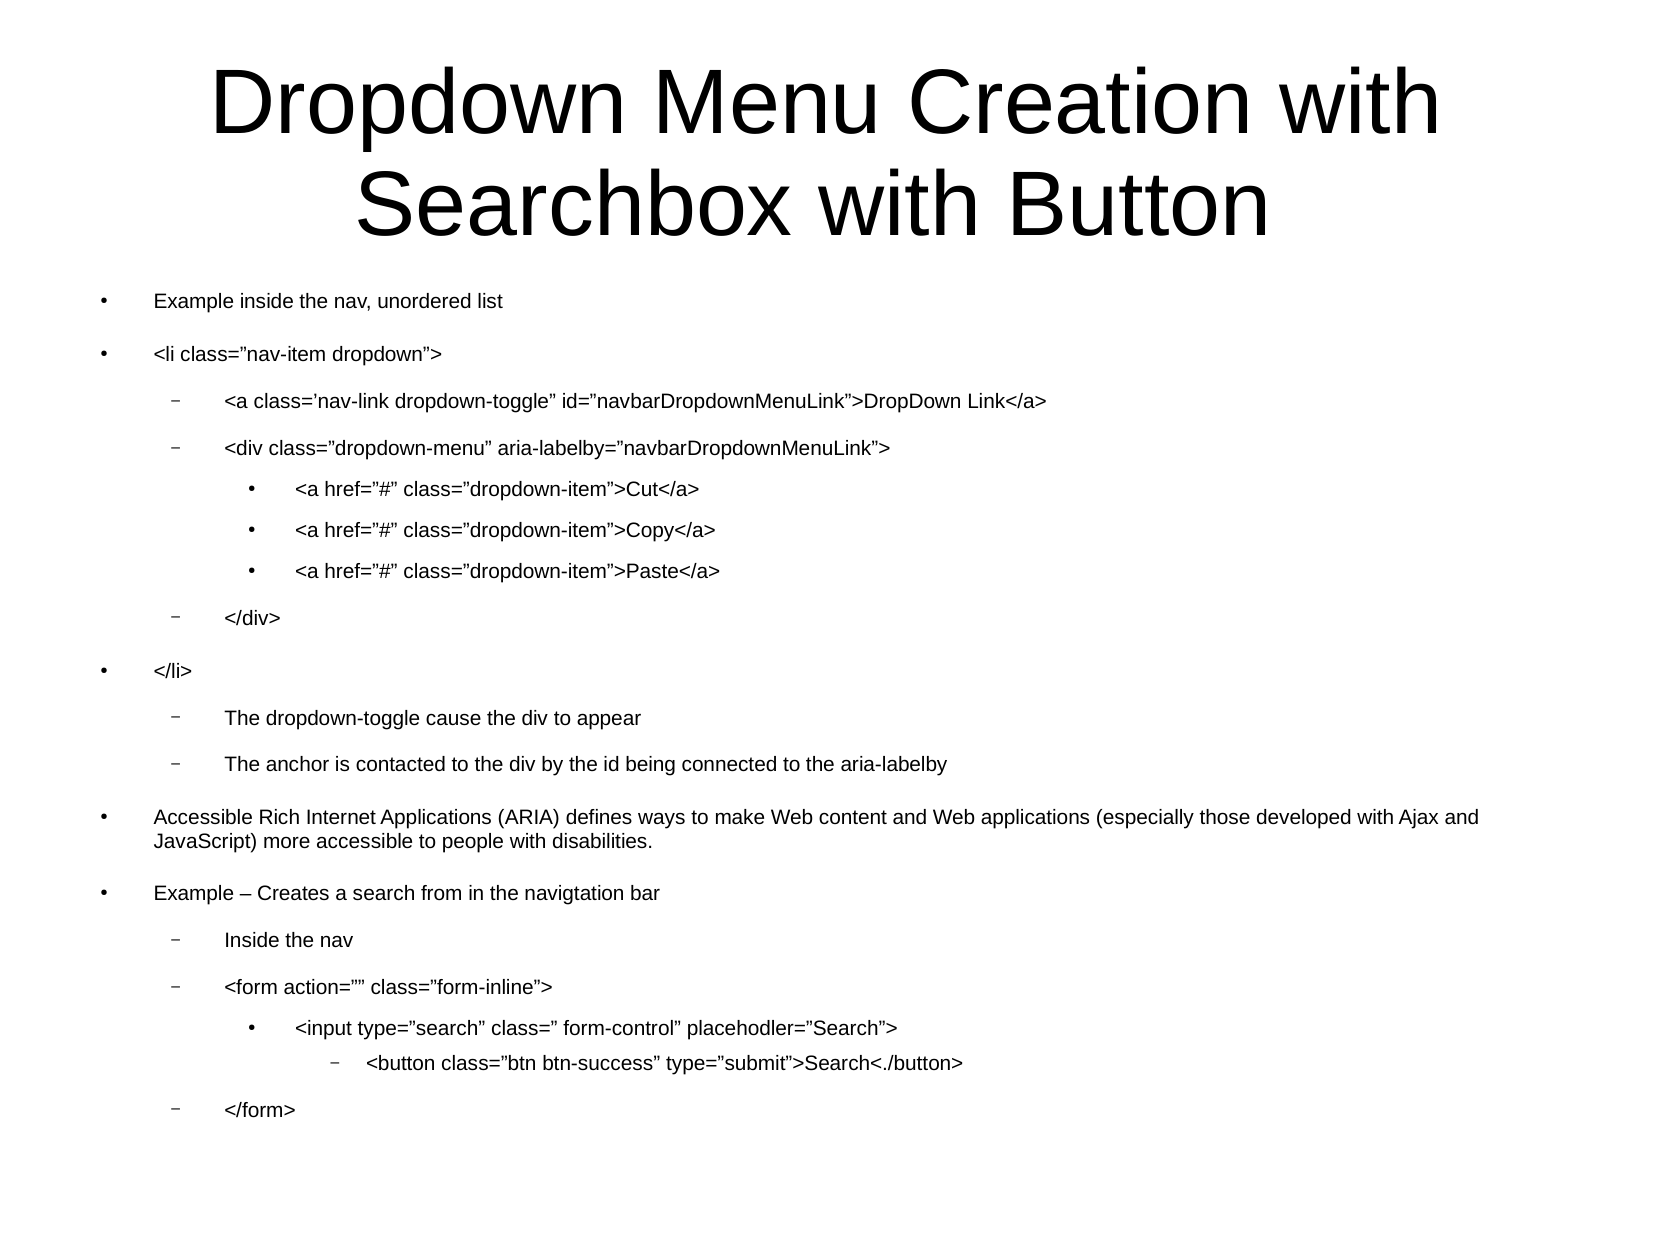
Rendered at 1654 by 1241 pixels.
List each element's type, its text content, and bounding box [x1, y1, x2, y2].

title Dropdown Menu Creation with Searchbox with Button [82, 49, 1571, 257]
list Example inside the nav, unordered list <li class=”nav-item dropdown”> <a class=’nav-link dropdown-toggle” id=”navbarDropdownMenuLink”>DropDown Link</a> <div class=”dropdown-menu” aria-labelby=”navbarDropdownMenuLink”> <a href=”#” class=”dropdown-item”>Cut</a> <a href=”#” class=”dropdown-item”>Copy</a> <a href=”#” class=”dropdown-item”>Paste</a> </div> </li> The dropdown-toggle cause the div to appear The anchor is contacted to the div by the id being connected to the aria-labelby Accessible Rich Internet Applications (ARIA) defines ways to make Web content and Web applications (especially those developed with Ajax and JavaScript) more accessible to people with disabilities. Example – Creates a search from in the navigtation bar Inside the nav <form action=”” class=”form-inline”> <input type=”search” class=” form-control” placehodler=”Search”> <button class=”btn btn-success” type=”submit”>Search<./button> </form> [82, 290, 1571, 1229]
